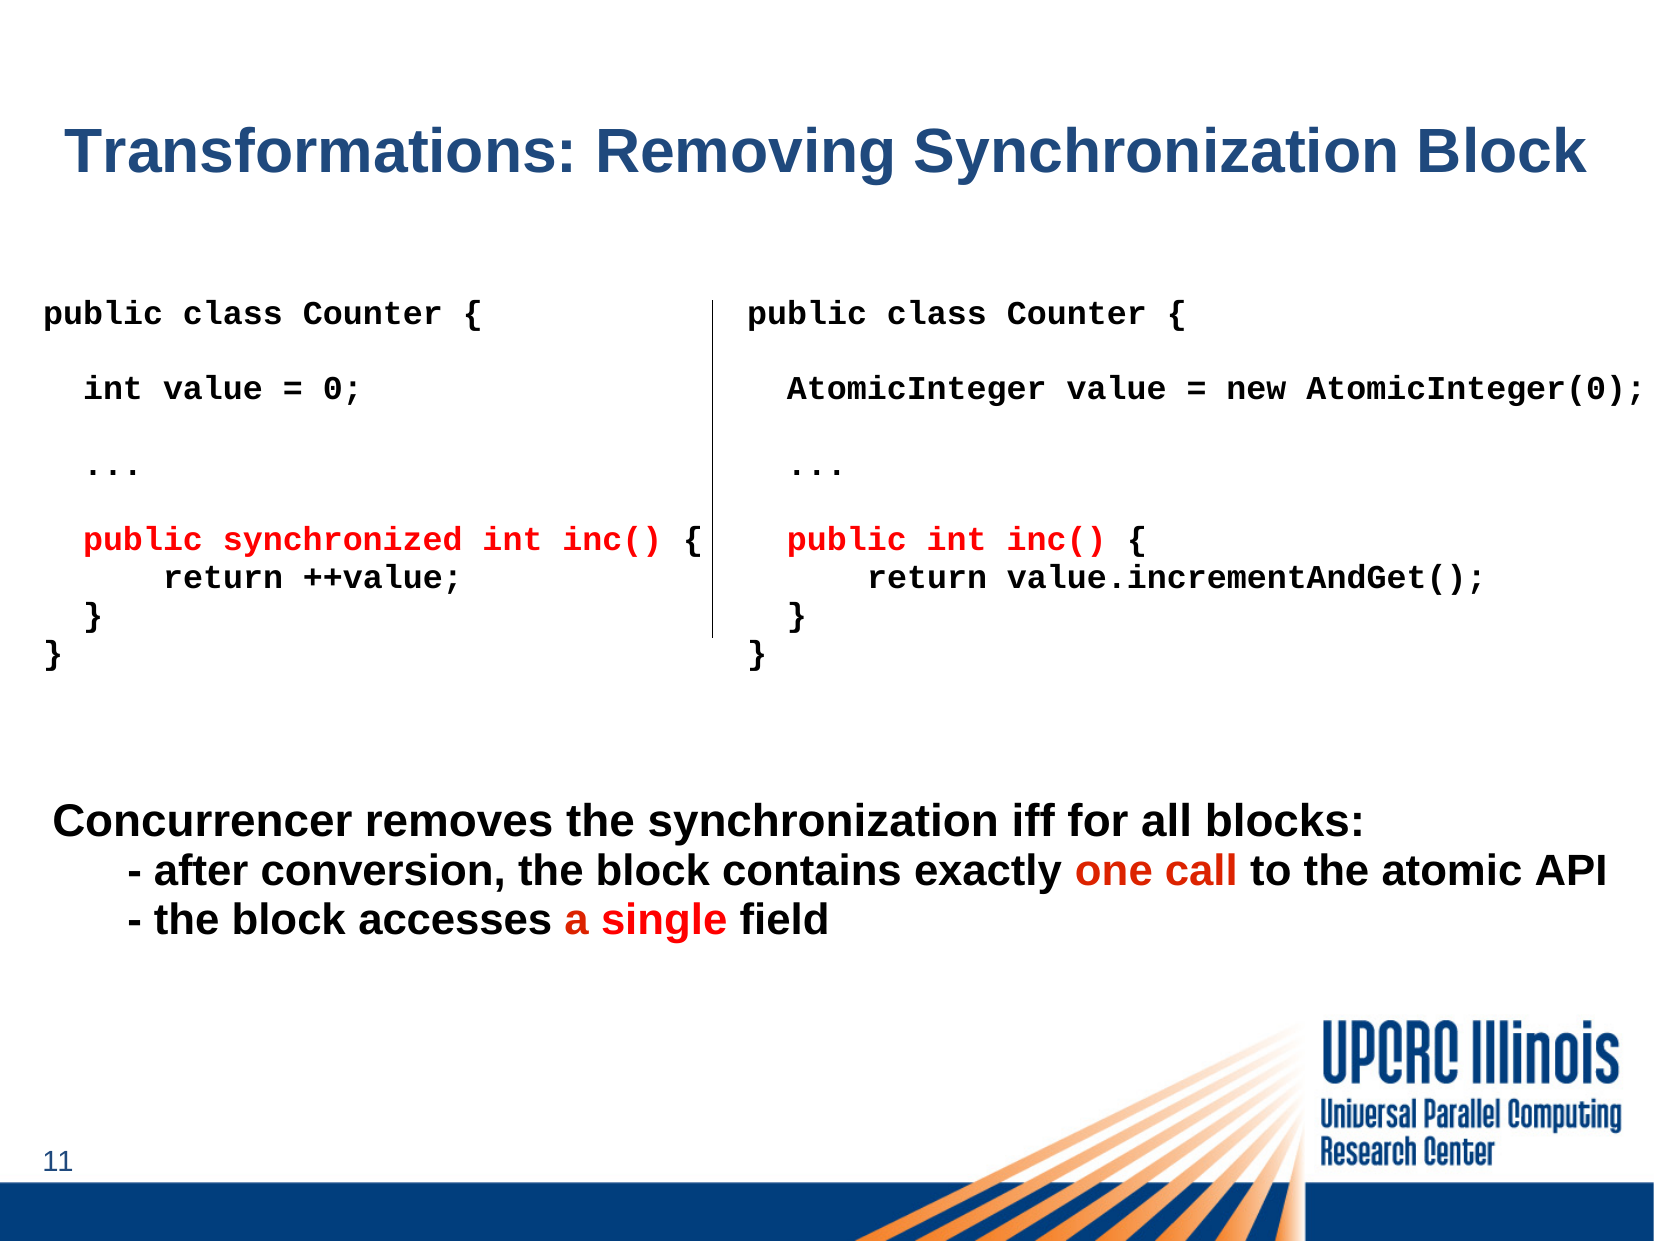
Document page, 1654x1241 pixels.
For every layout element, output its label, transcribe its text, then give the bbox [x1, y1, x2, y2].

text_box public class Counter { int value = 0; ... public synchronized int inc() { return ++value; } } [28, 289, 732, 1017]
title Transformations: Removing Synchronization Block [0, 57, 1654, 249]
text_box public class Counter { AtomicInteger value = new AtomicInteger(0); ... public int inc() { return value.incrementAndGet(); } } [732, 289, 1654, 1050]
picture [0, 1005, 1654, 1241]
text_box Concurrencer removes the synchronization iff for all blocks: - after conversion, the block contains exactly one call to the atomic API - the block accesses a single field [37, 787, 1622, 1055]
